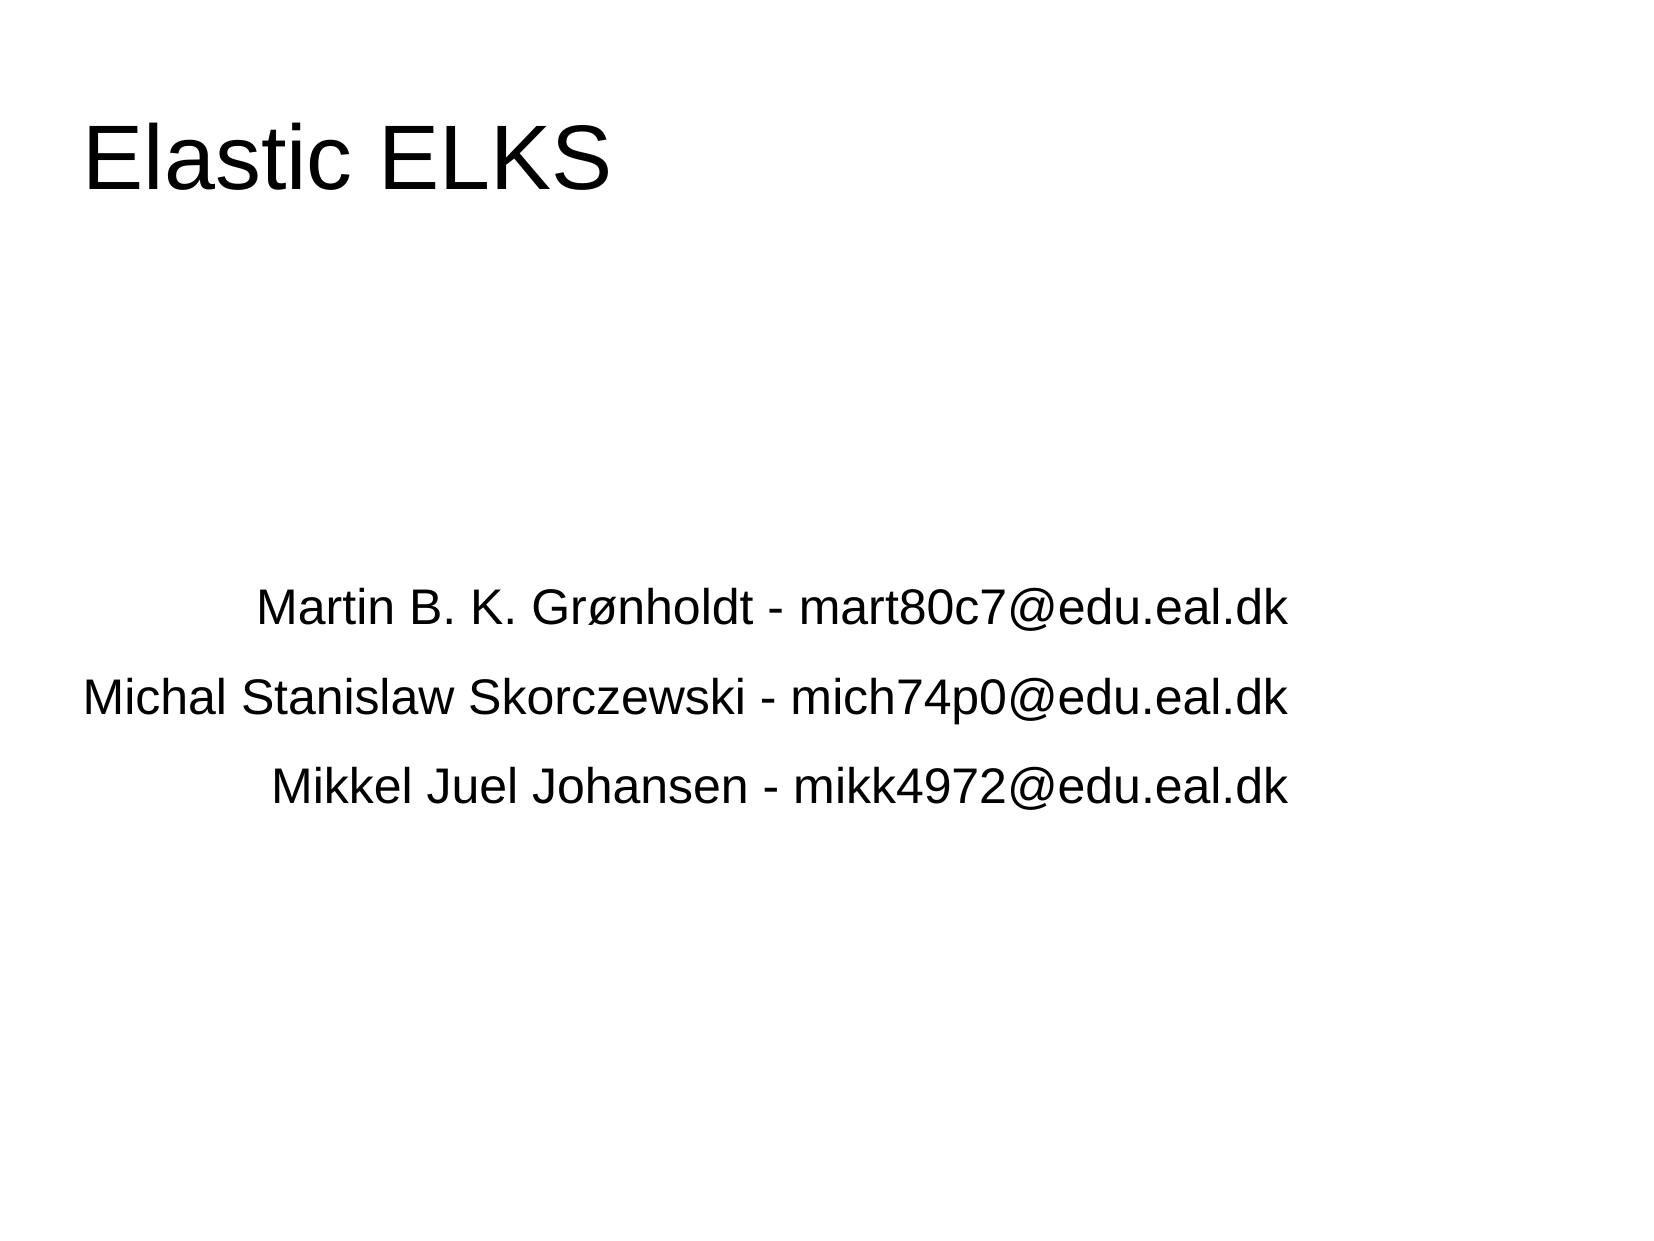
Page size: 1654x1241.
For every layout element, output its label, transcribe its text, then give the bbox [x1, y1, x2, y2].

title Elastic ELKS [82, 49, 1571, 257]
subtitle Martin B. K. Grønholdt - mart80c7@edu.eal.dk Michal Stanislaw Skorczewski - mich74p0@edu.eal.dk Mikkel Juel Johansen - mikk4972@edu.eal.dk [82, 290, 1571, 1010]
